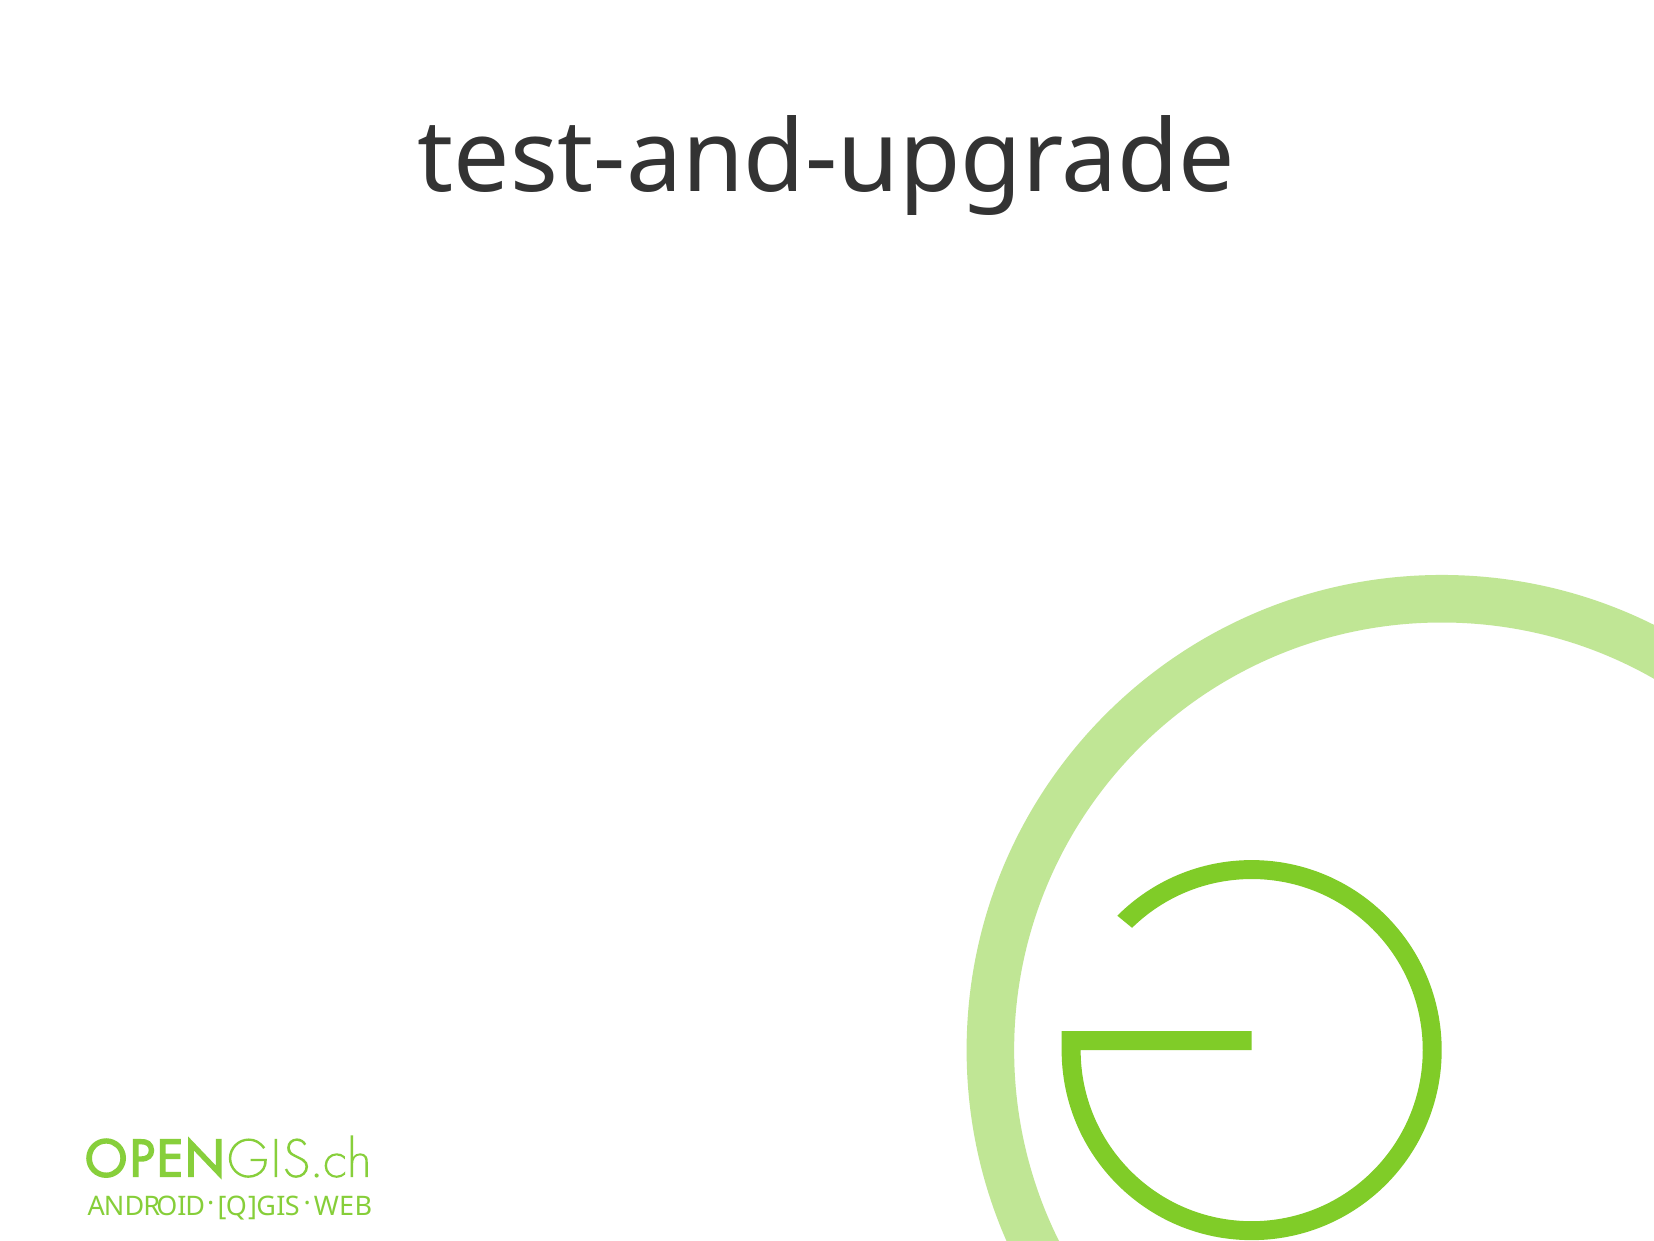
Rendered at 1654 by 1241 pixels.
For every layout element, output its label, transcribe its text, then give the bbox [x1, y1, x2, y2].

title test-and-upgrade [82, 49, 1571, 257]
